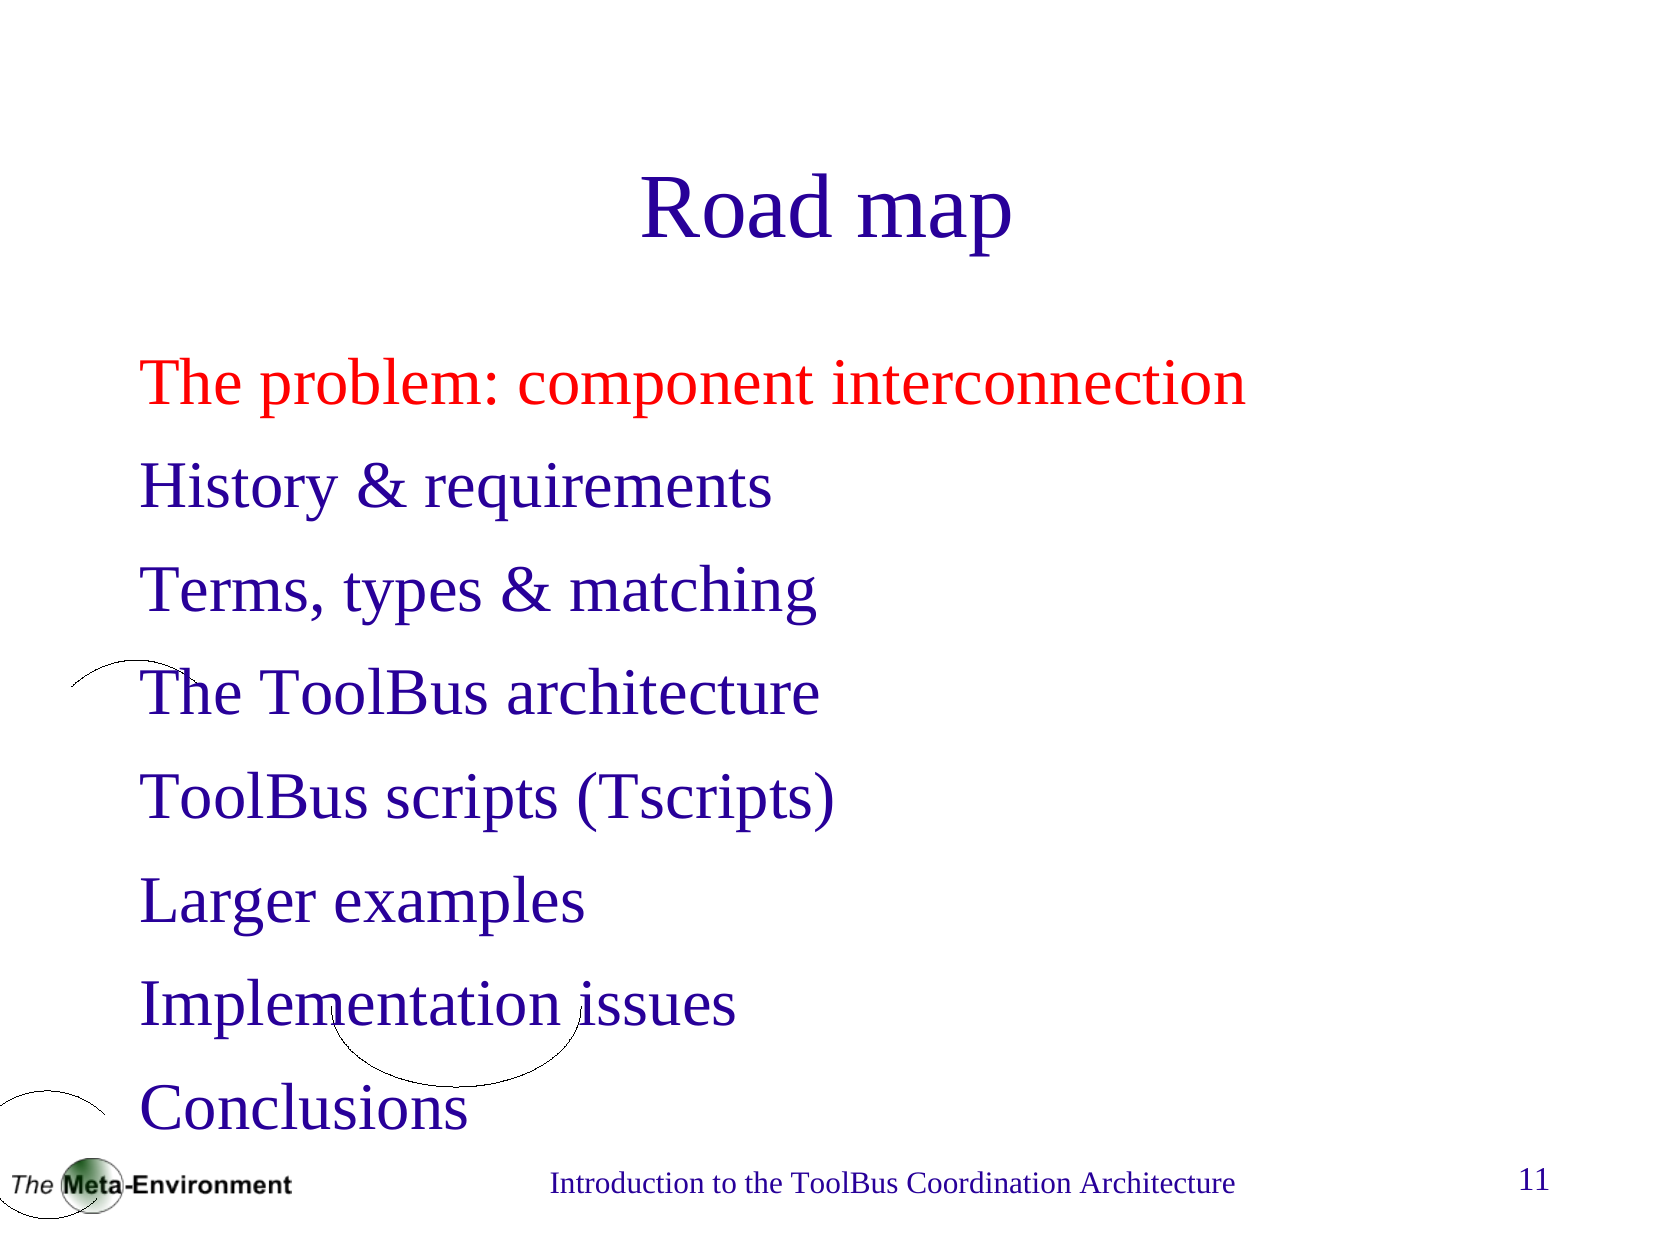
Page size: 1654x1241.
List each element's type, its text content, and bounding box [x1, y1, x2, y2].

list The problem: component interconnection History & requirements Terms, types & matching The ToolBus architecture ToolBus scripts (Tscripts) Larger examples Implementation issues Conclusions [121, 344, 1534, 1144]
picture [12, 1158, 292, 1214]
title Road map [121, 102, 1534, 311]
